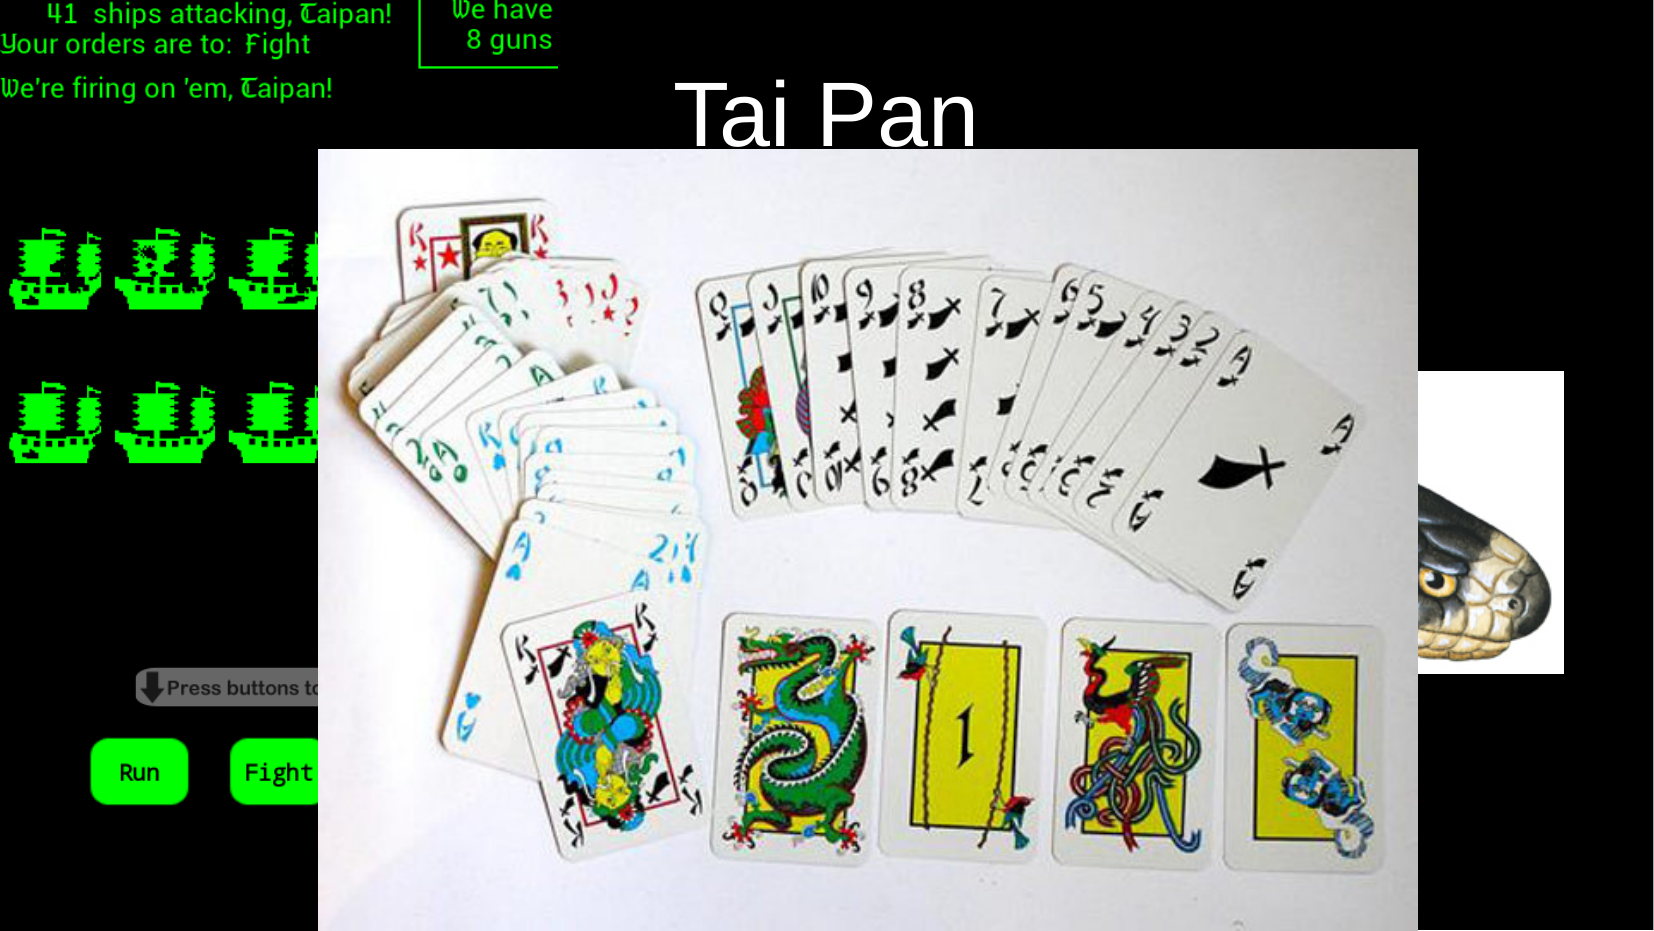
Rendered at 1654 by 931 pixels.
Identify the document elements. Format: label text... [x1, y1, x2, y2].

picture [0, 0, 1564, 931]
title Tai Pan [558, 37, 1571, 193]
